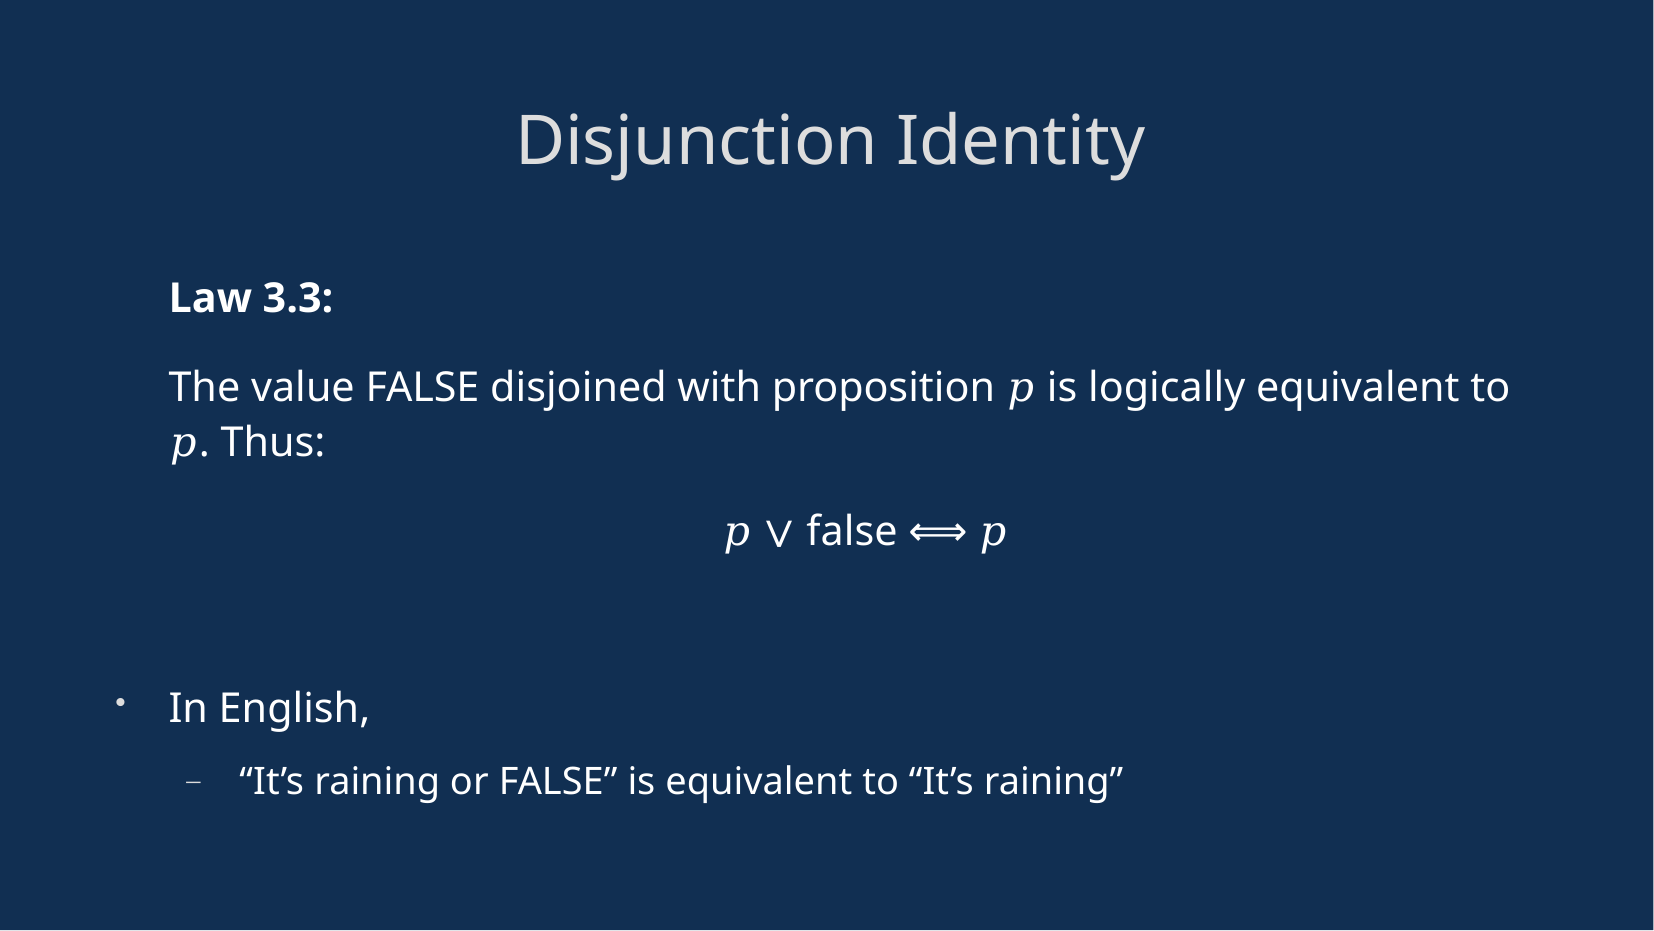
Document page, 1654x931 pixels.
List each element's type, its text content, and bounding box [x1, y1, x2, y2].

list Law 3.3: The value FALSE disjoined with proposition 𝑝 is logically equivalent to 𝑝. Thus: 𝑝 ∨ false ⟺ 𝑝 In English, “It’s raining or FALSE” is equivalent to “It’s raining” [97, 268, 1563, 806]
title Disjunction Identity [97, 56, 1563, 220]
